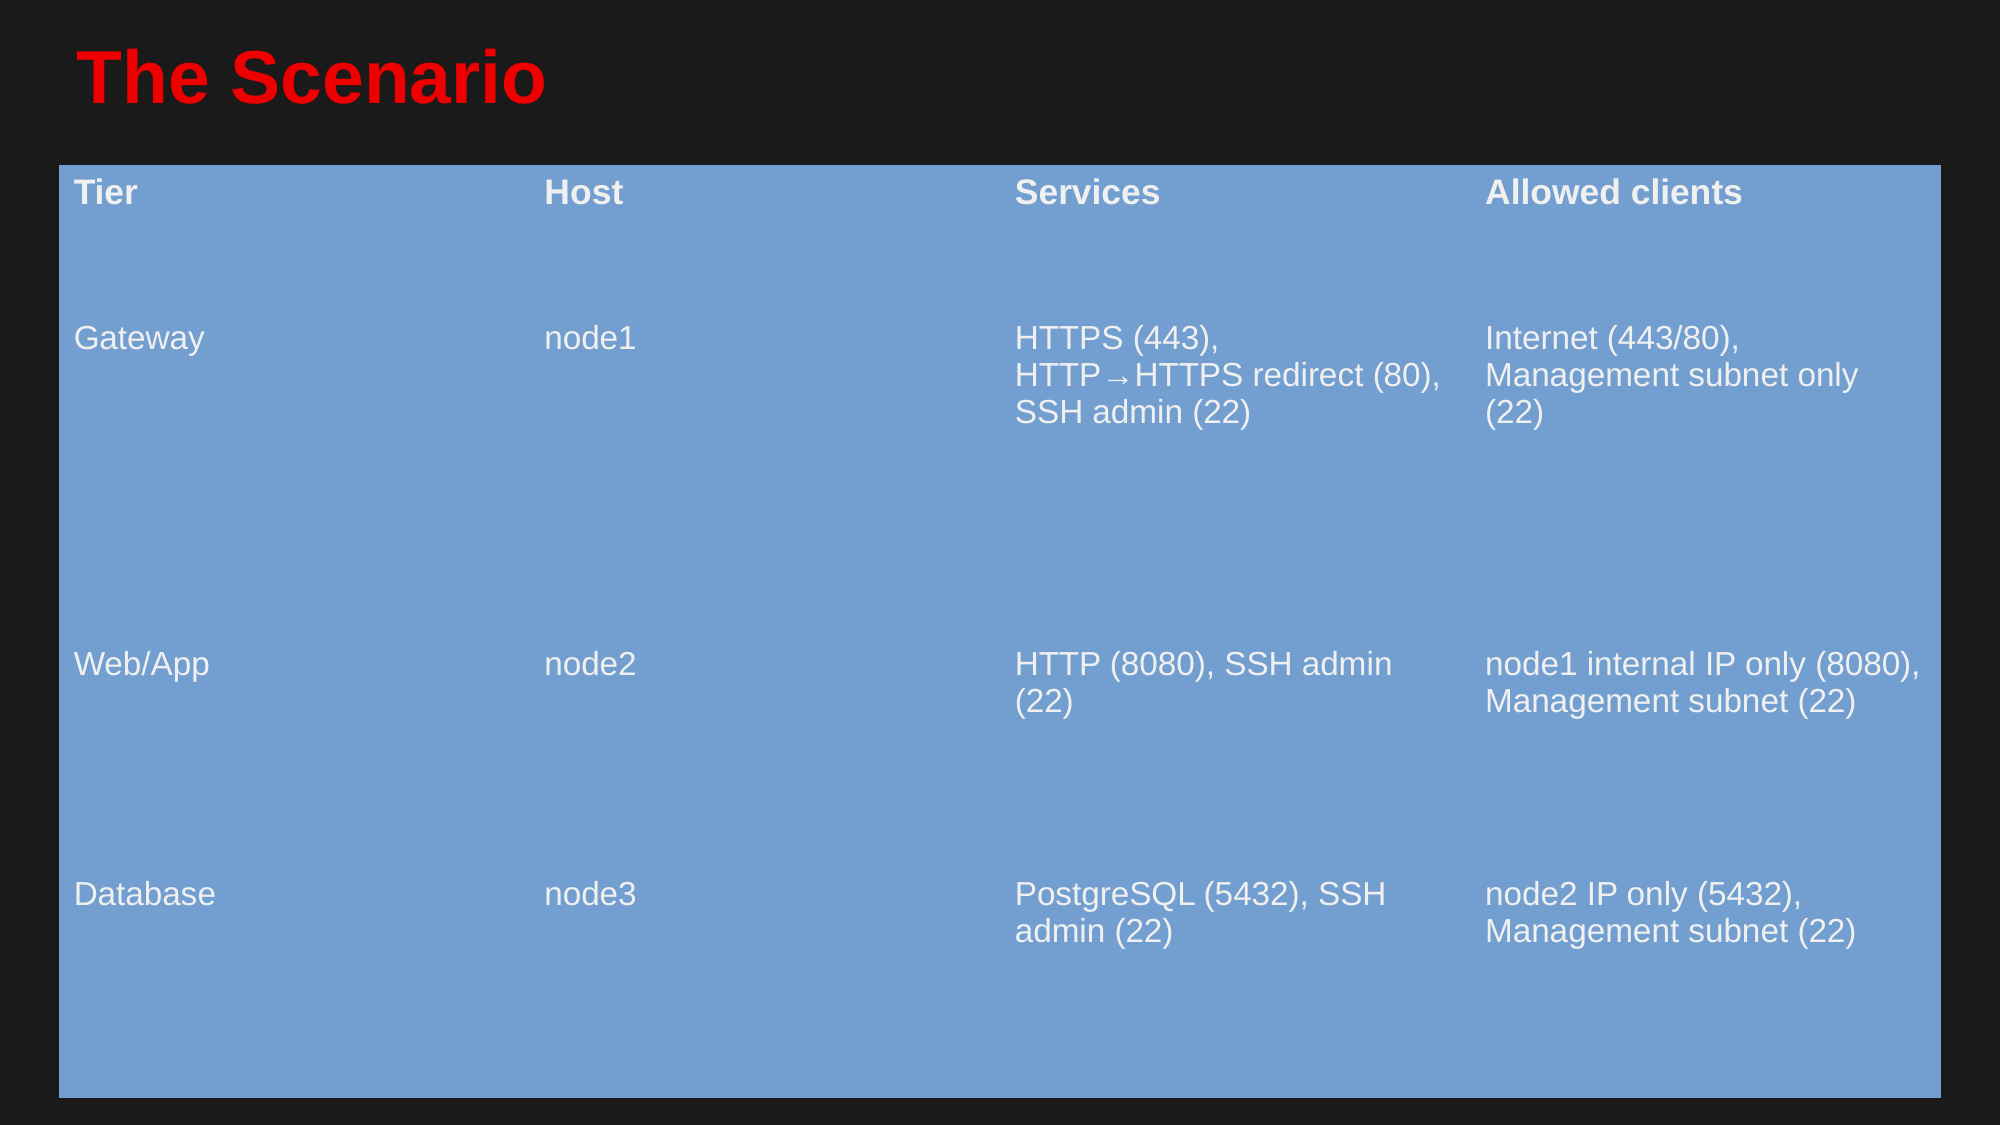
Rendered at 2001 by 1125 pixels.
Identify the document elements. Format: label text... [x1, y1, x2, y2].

table_cell PostgreSQL (5432), SSH admin (22) [1000, 868, 1471, 1098]
table_header Host [530, 165, 1000, 312]
table_cell Internet (443/80), Management subnet only (22) [1471, 312, 1941, 638]
table_cell node2 [530, 638, 1000, 868]
table_cell HTTP (8080), SSH admin (22) [1000, 638, 1471, 868]
table_cell node1 [530, 312, 1000, 638]
table_cell Gateway [59, 312, 530, 638]
table_header Tier [59, 165, 530, 312]
text_box The Scenario [59, 23, 1942, 142]
table_cell node3 [530, 868, 1000, 1098]
table_header Services [1000, 165, 1471, 312]
table_header Allowed clients [1471, 165, 1941, 312]
table_cell Web/App [59, 638, 530, 868]
table_cell Database [59, 868, 530, 1098]
table_cell node2 IP only (5432), Management subnet (22) [1471, 868, 1941, 1098]
table_cell node1 internal IP only (8080), Management subnet (22) [1471, 638, 1941, 868]
table_cell HTTPS (443), HTTP→HTTPS redirect (80), SSH admin (22) [1000, 312, 1471, 638]
